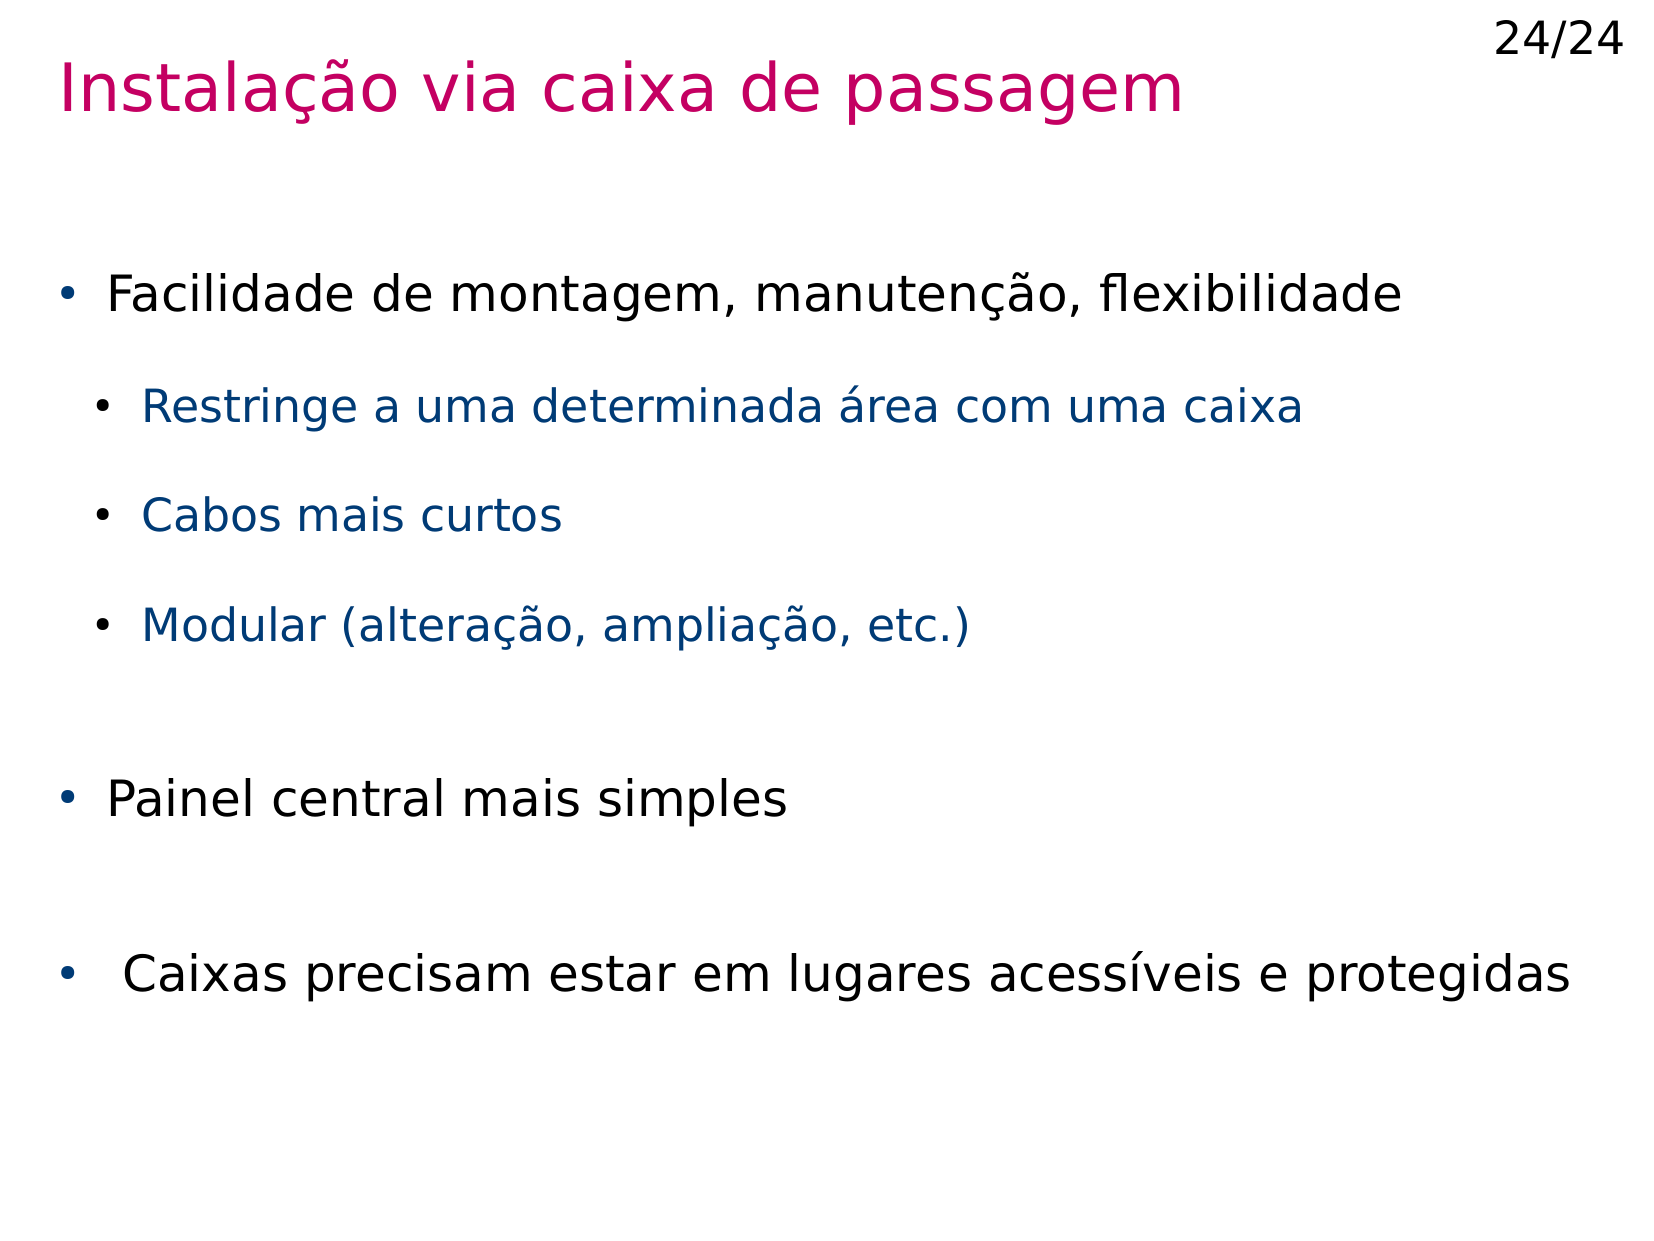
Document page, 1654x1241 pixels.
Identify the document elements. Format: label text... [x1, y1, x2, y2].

title Instalação via caixa de passagem [59, 29, 1625, 148]
list Facilidade de montagem, manutenção, flexibilidade Restringe a uma determinada área com uma caixa Cabos mais curtos Modular (alteração, ampliação, etc.) Painel central mais simples Caixas precisam estar em lugares acessíveis e protegidas [59, 236, 1625, 1211]
